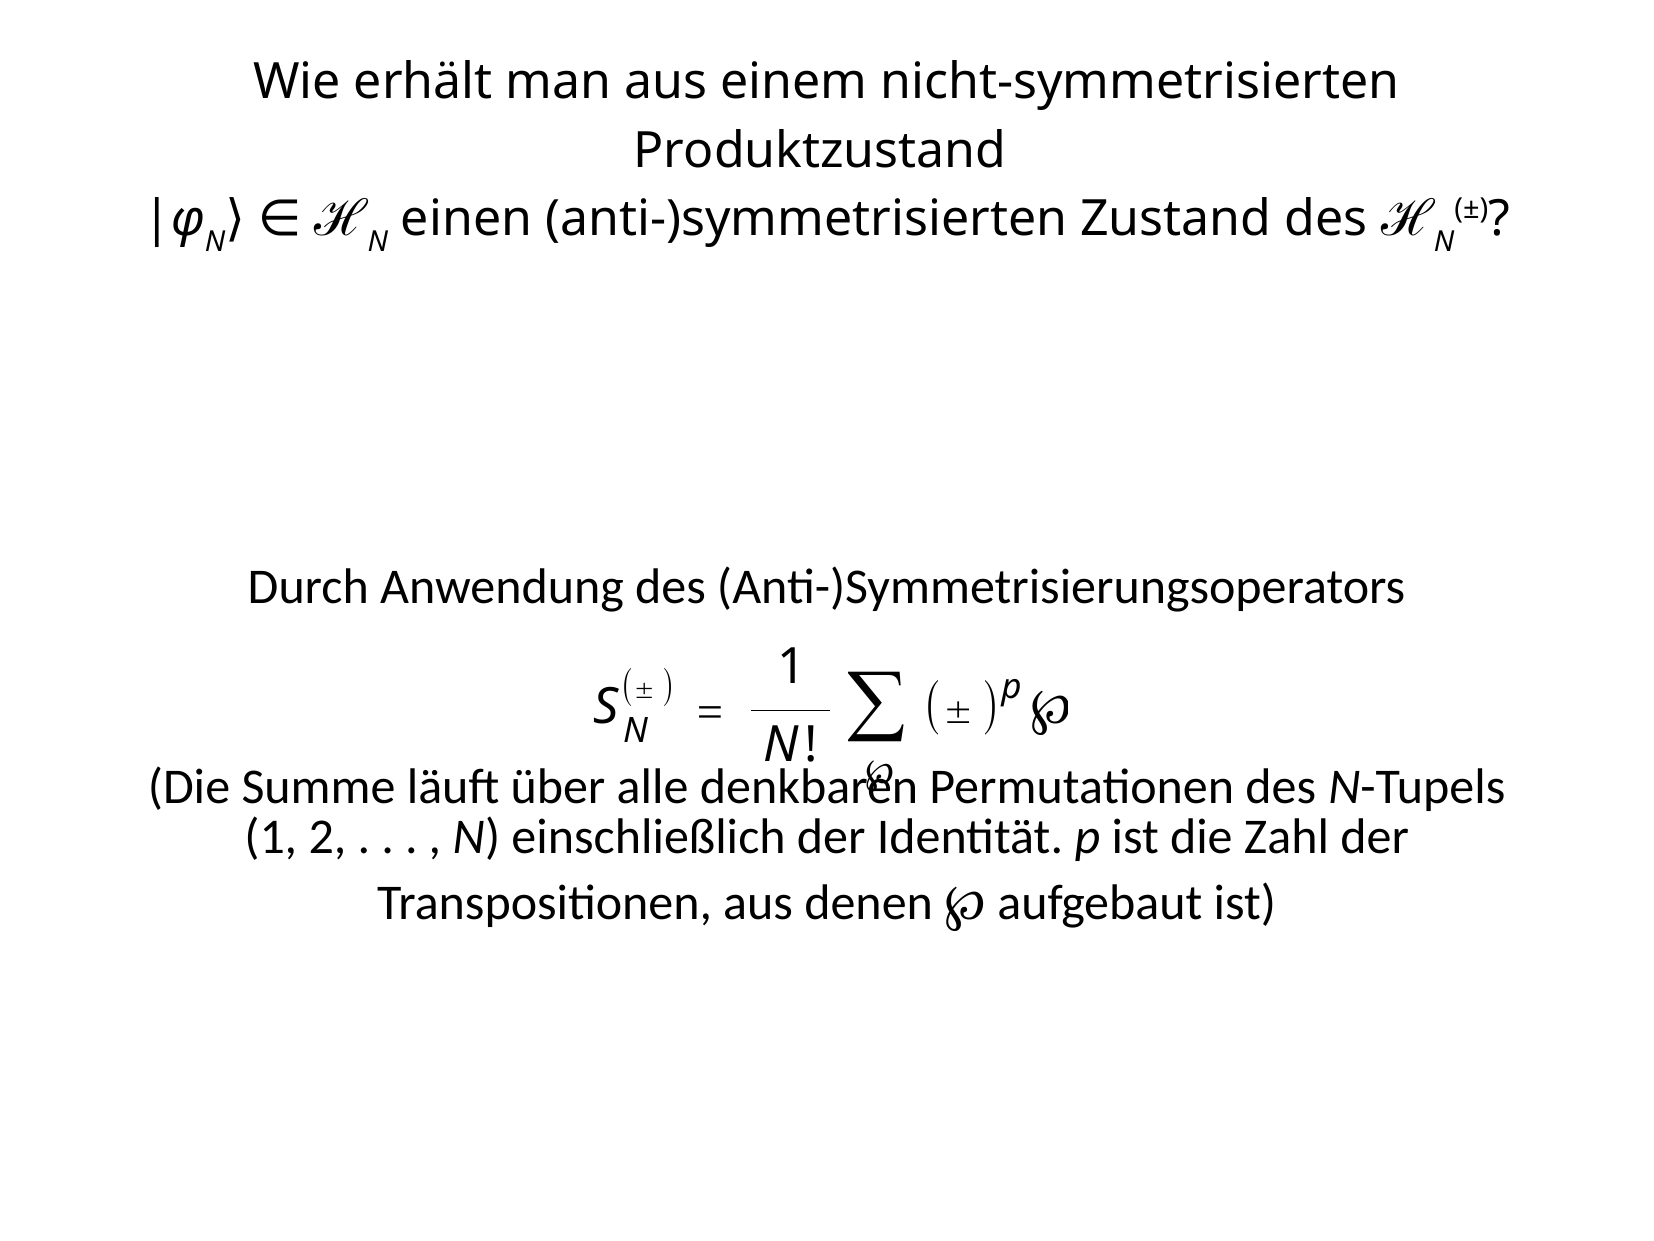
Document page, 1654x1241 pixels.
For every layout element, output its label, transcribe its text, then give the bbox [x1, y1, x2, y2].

chart [585, 636, 1068, 793]
subtitle Durch Anwendung des (Anti-)Symmetrisierungsoperators (Die Summe läuft über alle denkbaren Permutationen des N-Tupels (1, 2, . . . , N) einschließlich der Identität. p ist die Zahl der Transpositionen, aus denen ℘ aufgebaut ist) [82, 290, 1571, 1010]
title Wie erhält man aus einem nicht-symmetrisierten Produktzustand |φN⟩ ∈ ℋN einen (anti-)symmetrisierten Zustand des ℋN(±)? [82, 49, 1571, 257]
